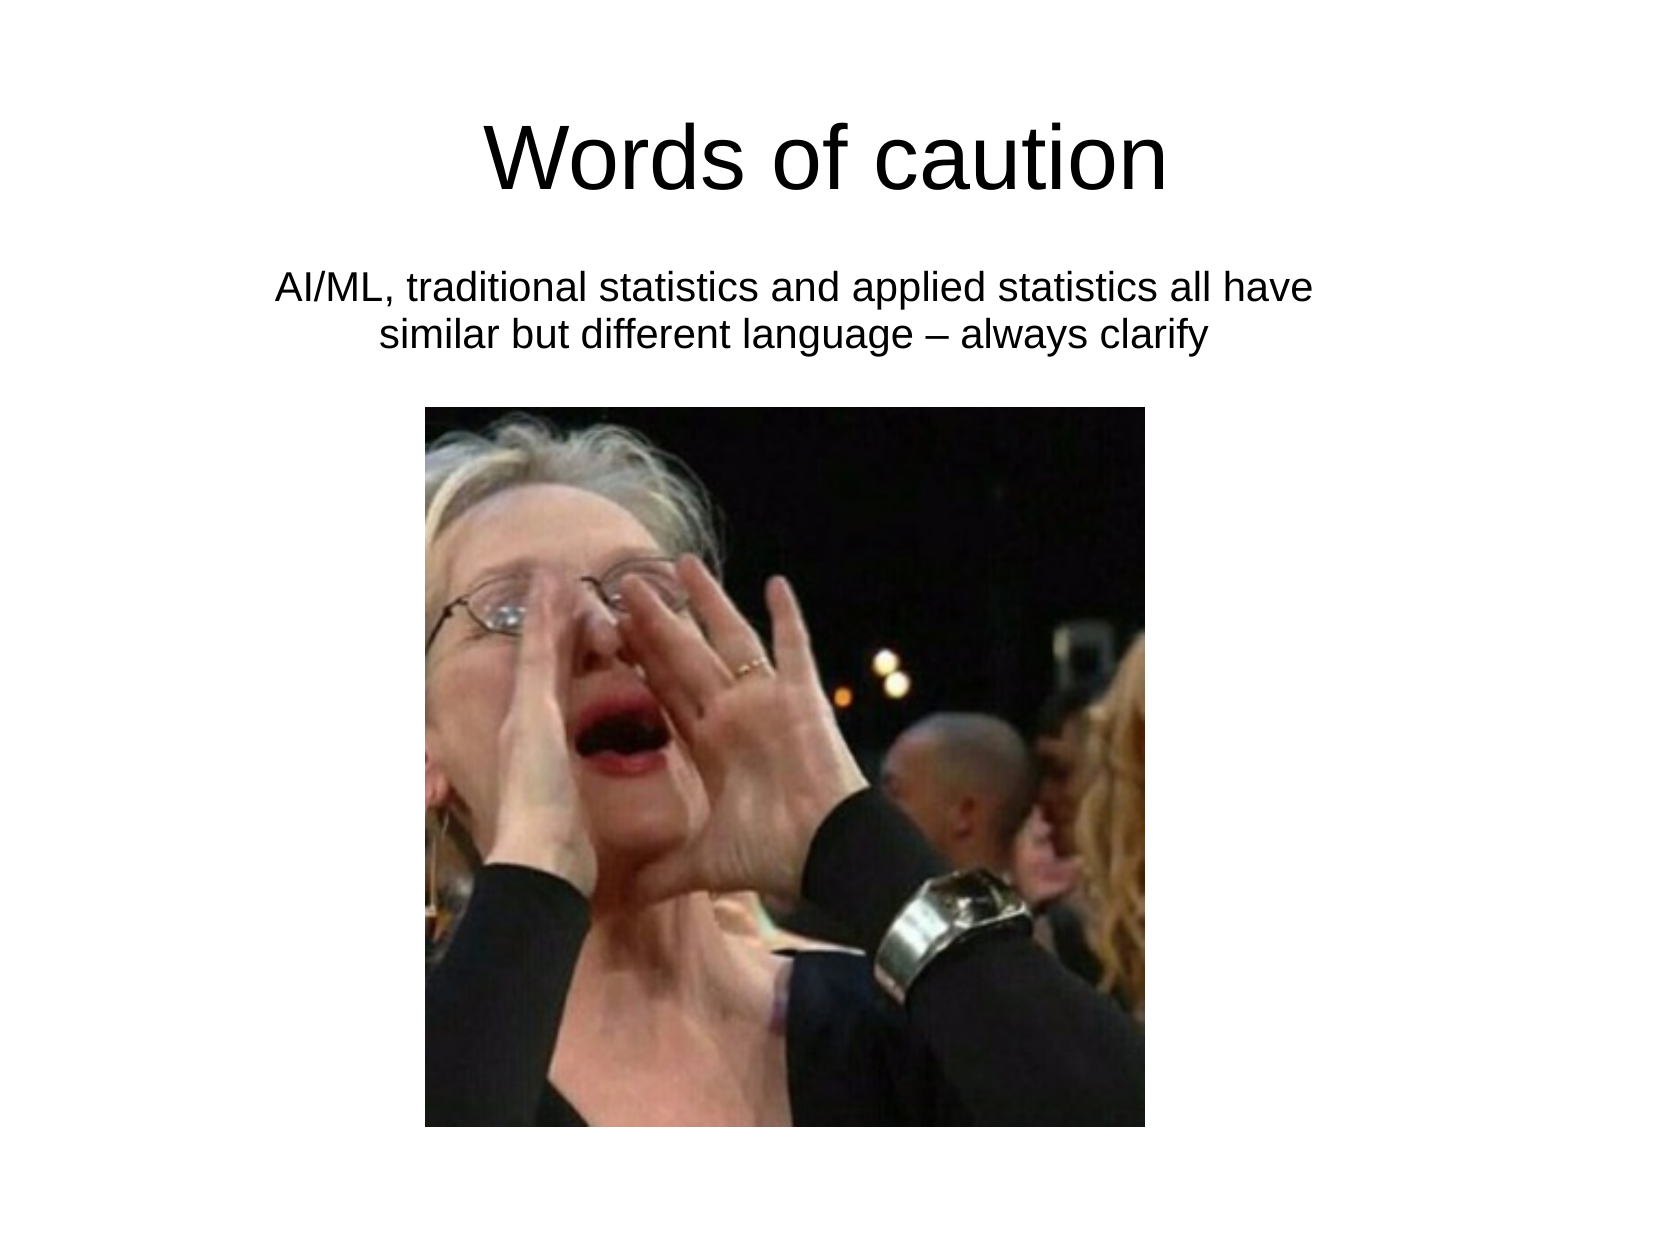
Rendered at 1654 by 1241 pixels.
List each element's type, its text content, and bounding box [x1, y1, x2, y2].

title Words of caution [82, 49, 1571, 257]
text_box AI/ML, traditional statistics and applied statistics all have similar but different language – always clarify [253, 256, 1335, 371]
picture [425, 407, 1145, 1127]
